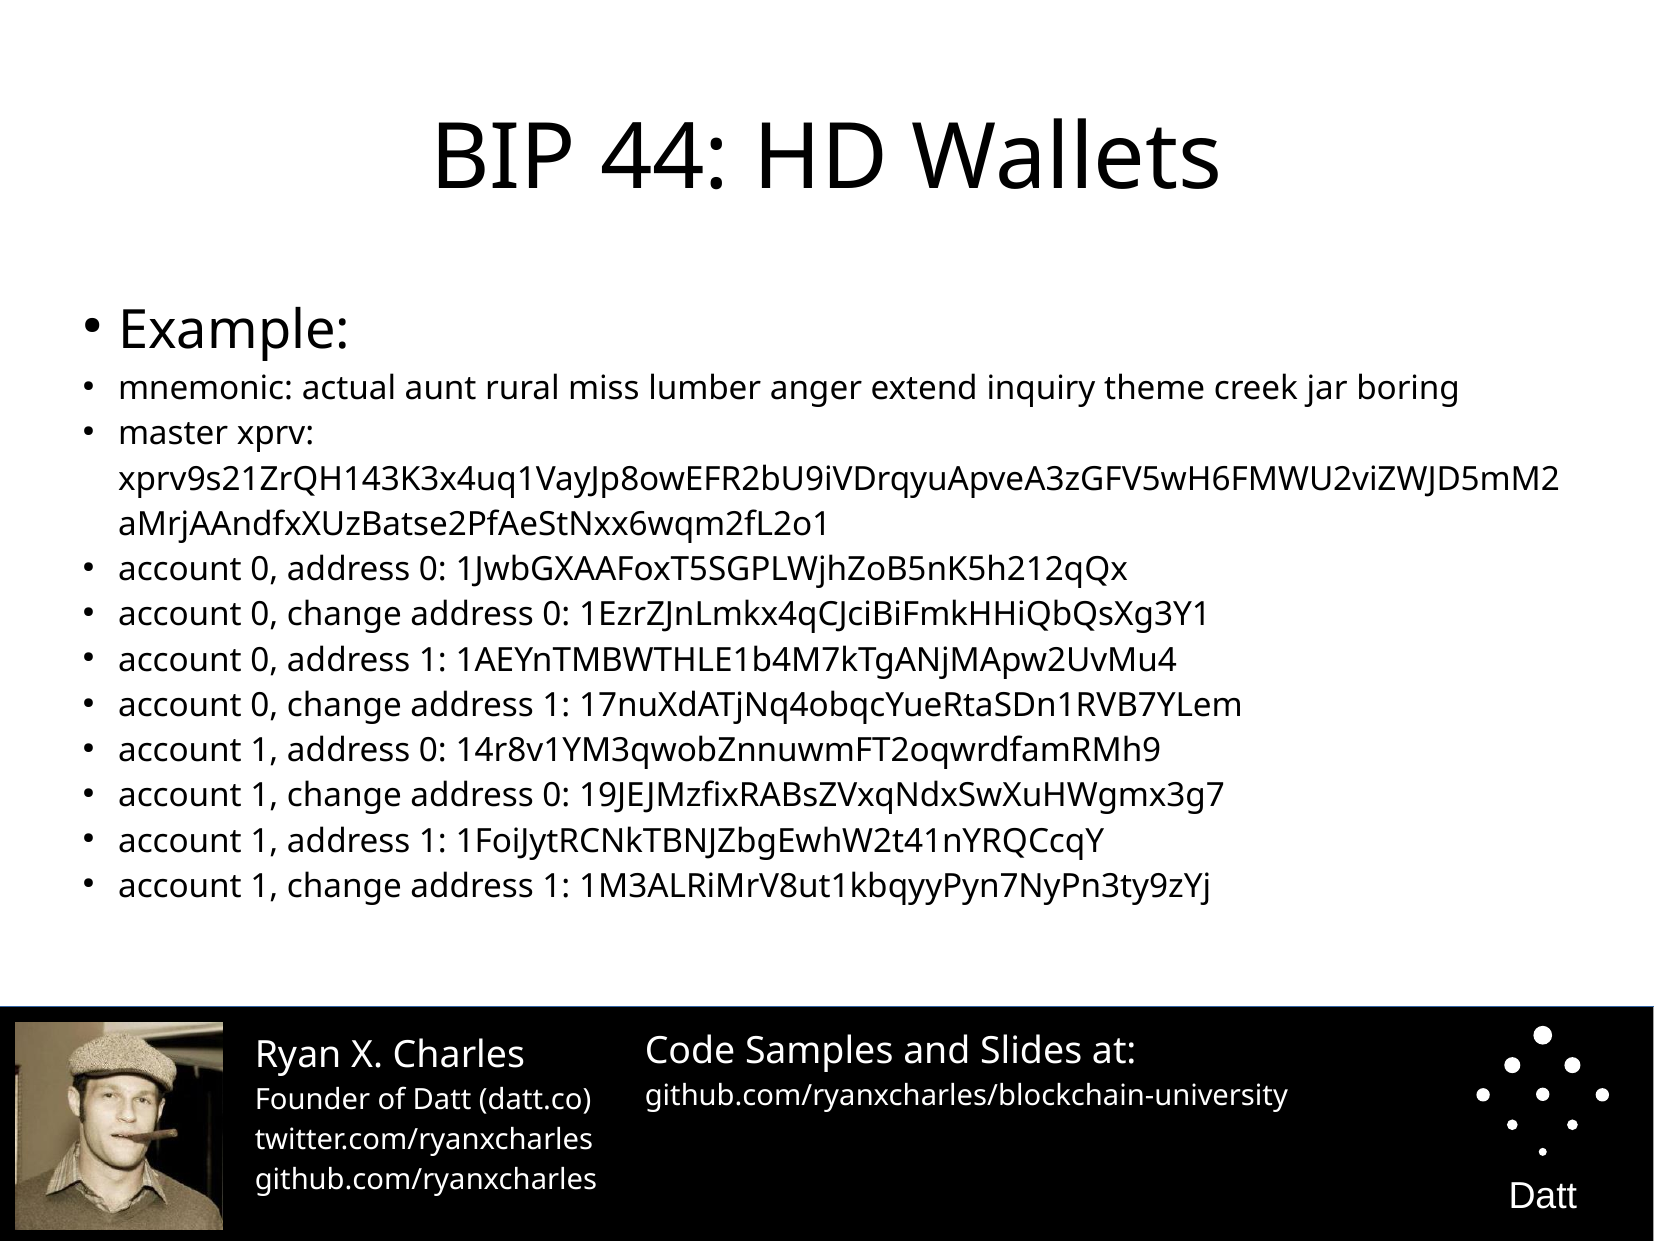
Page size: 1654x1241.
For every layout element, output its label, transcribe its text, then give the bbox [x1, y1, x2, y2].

subtitle Example: mnemonic: actual aunt rural miss lumber anger extend inquiry theme creek jar boring master xprv: xprv9s21ZrQH143K3x4uq1VayJp8owEFR2bU9iVDrqyuApveA3zGFV5wH6FMWU2viZWJD5mM2aMrjAAndfxXUzBatse2PfAeStNxx6wqm2fL2o1 account 0, address 0: 1JwbGXAAFoxT5SGPLWjhZoB5nK5h212qQx account 0, change address 0: 1EzrZJnLmkx4qCJciBiFmkHHiQbQsXg3Y1 account 0, address 1: 1AEYnTMBWTHLE1b4M7kTgANjMApw2UvMu4 account 0, change address 1: 17nuXdATjNq4obqcYueRtaSDn1RVB7YLem account 1, address 0: 14r8v1YM3qwobZnnuwmFT2oqwrdfamRMh9 account 1, change address 0: 19JEJMzfixRABsZVxqNdxSwXuHWgmx3g7 account 1, address 1: 1FoiJytRCNkTBNJZbgEwhW2t41nYRQCcqY account 1, change address 1: 1M3ALRiMrV8ut1kbqyyPyn7NyPn3ty9zYj [82, 290, 1571, 1010]
picture [15, 1022, 223, 1231]
text_box Datt [1452, 1167, 1633, 1241]
text_box Code Samples and Slides at: github.com/ryanxcharles/blockchain-university [630, 1015, 1403, 1156]
text_box Ryan X. Charles Founder of Datt (datt.co) twitter.com/ryanxcharles github.com/ryanxcharles [240, 1020, 976, 1241]
title BIP 44: HD Wallets [82, 49, 1571, 257]
picture [1475, 1023, 1611, 1159]
text_box [0, 1006, 1654, 1241]
